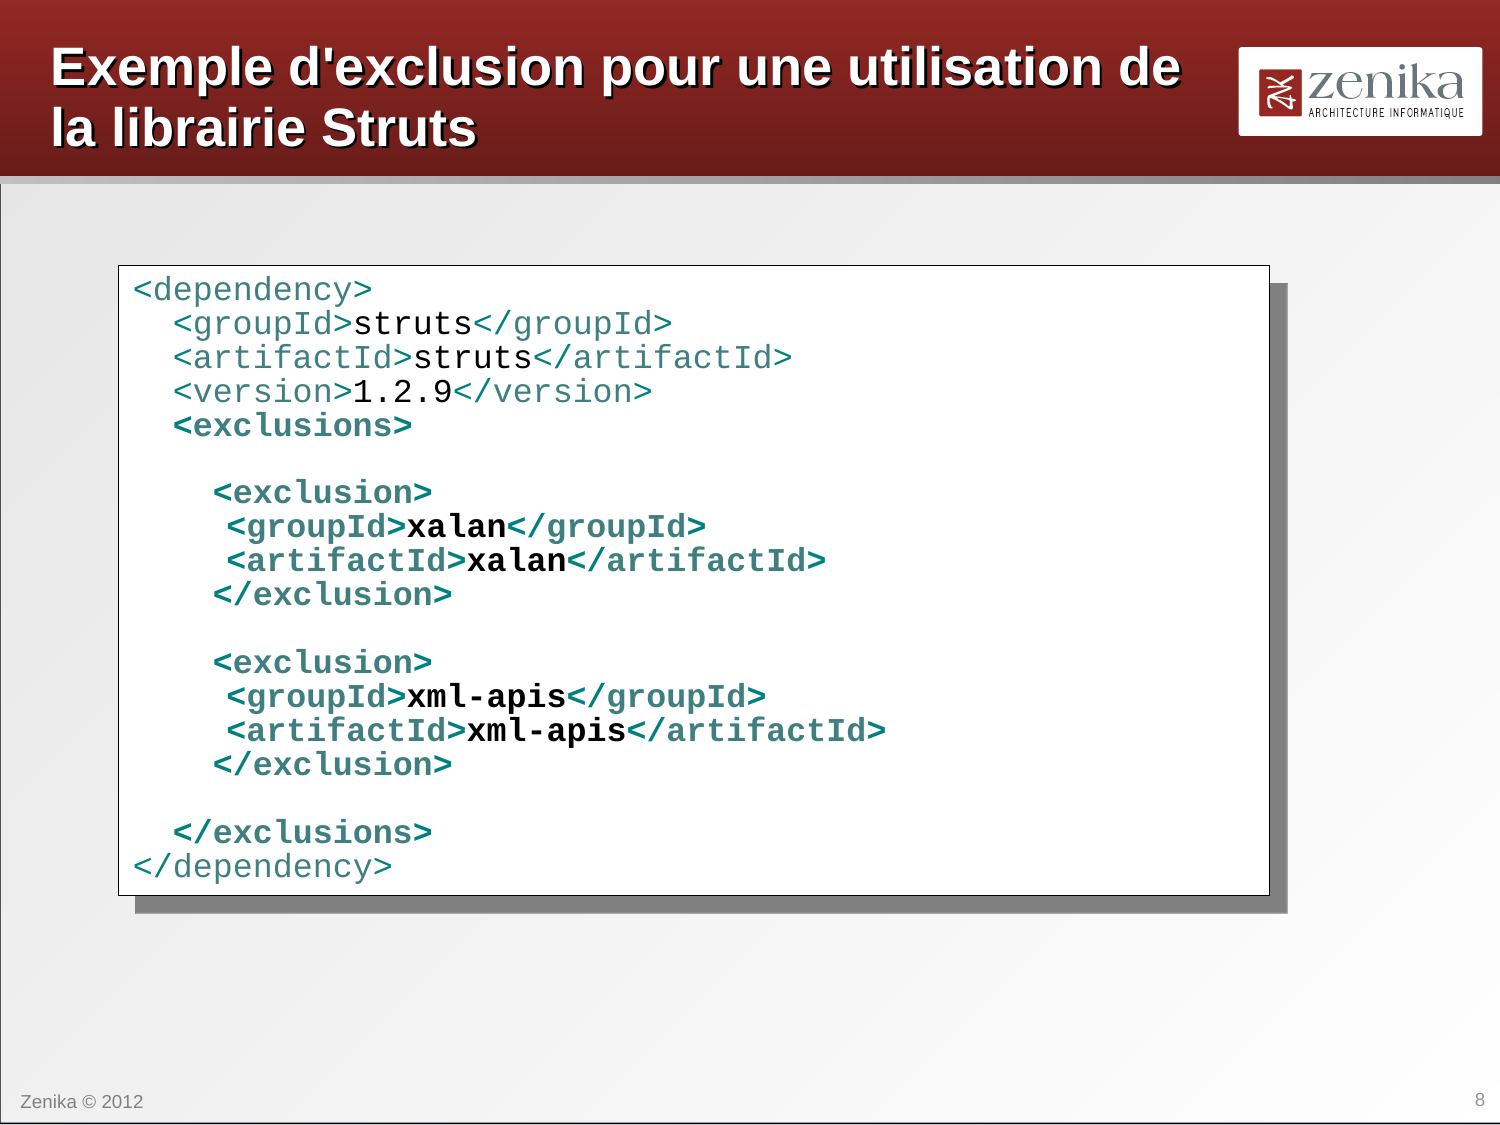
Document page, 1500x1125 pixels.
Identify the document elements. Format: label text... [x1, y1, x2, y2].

text_box <dependency> <groupId>struts</groupId> <artifactId>struts</artifactId> <version>1.2.9</version> <exclusions> <exclusion> <groupId>xalan</groupId> <artifactId>xalan</artifactId> </exclusion> <exclusion> <groupId>xml-apis</groupId> <artifactId>xml-apis</artifactId> </exclusion> </exclusions> </dependency> [118, 265, 1270, 896]
title Exemple d'exclusion pour une utilisation de la librairie Struts [50, 15, 1206, 180]
picture [1257, 58, 1464, 125]
